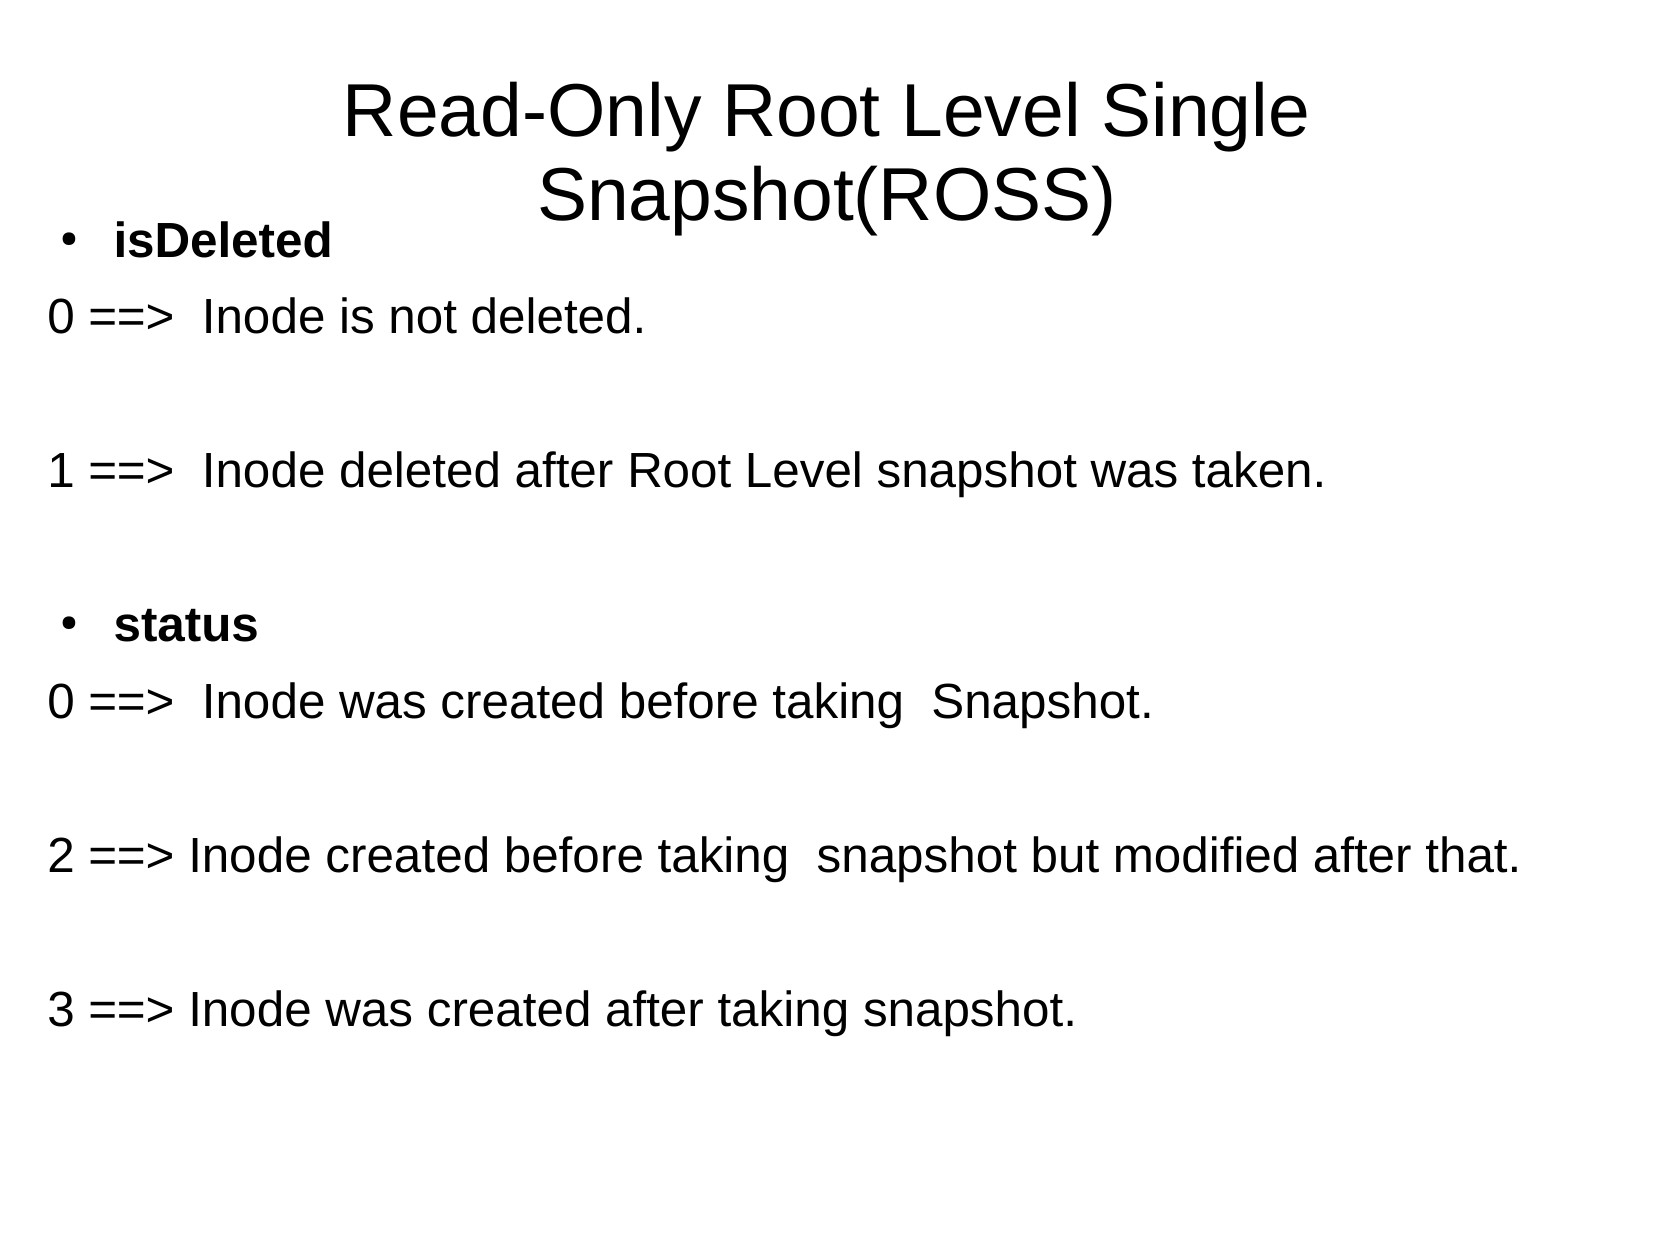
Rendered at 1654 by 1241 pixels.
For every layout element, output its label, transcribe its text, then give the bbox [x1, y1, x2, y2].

title Read-Only Root Level Single Snapshot(ROSS) [82, 68, 1571, 237]
list isDeleted 0 ==> Inode is not deleted. 1 ==> Inode deleted after Root Level snapshot was taken. status 0 ==> Inode was created before taking Snapshot. 2 ==> Inode created before taking snapshot but modified after that. 3 ==> Inode was created after taking snapshot. [47, 212, 1536, 1099]
